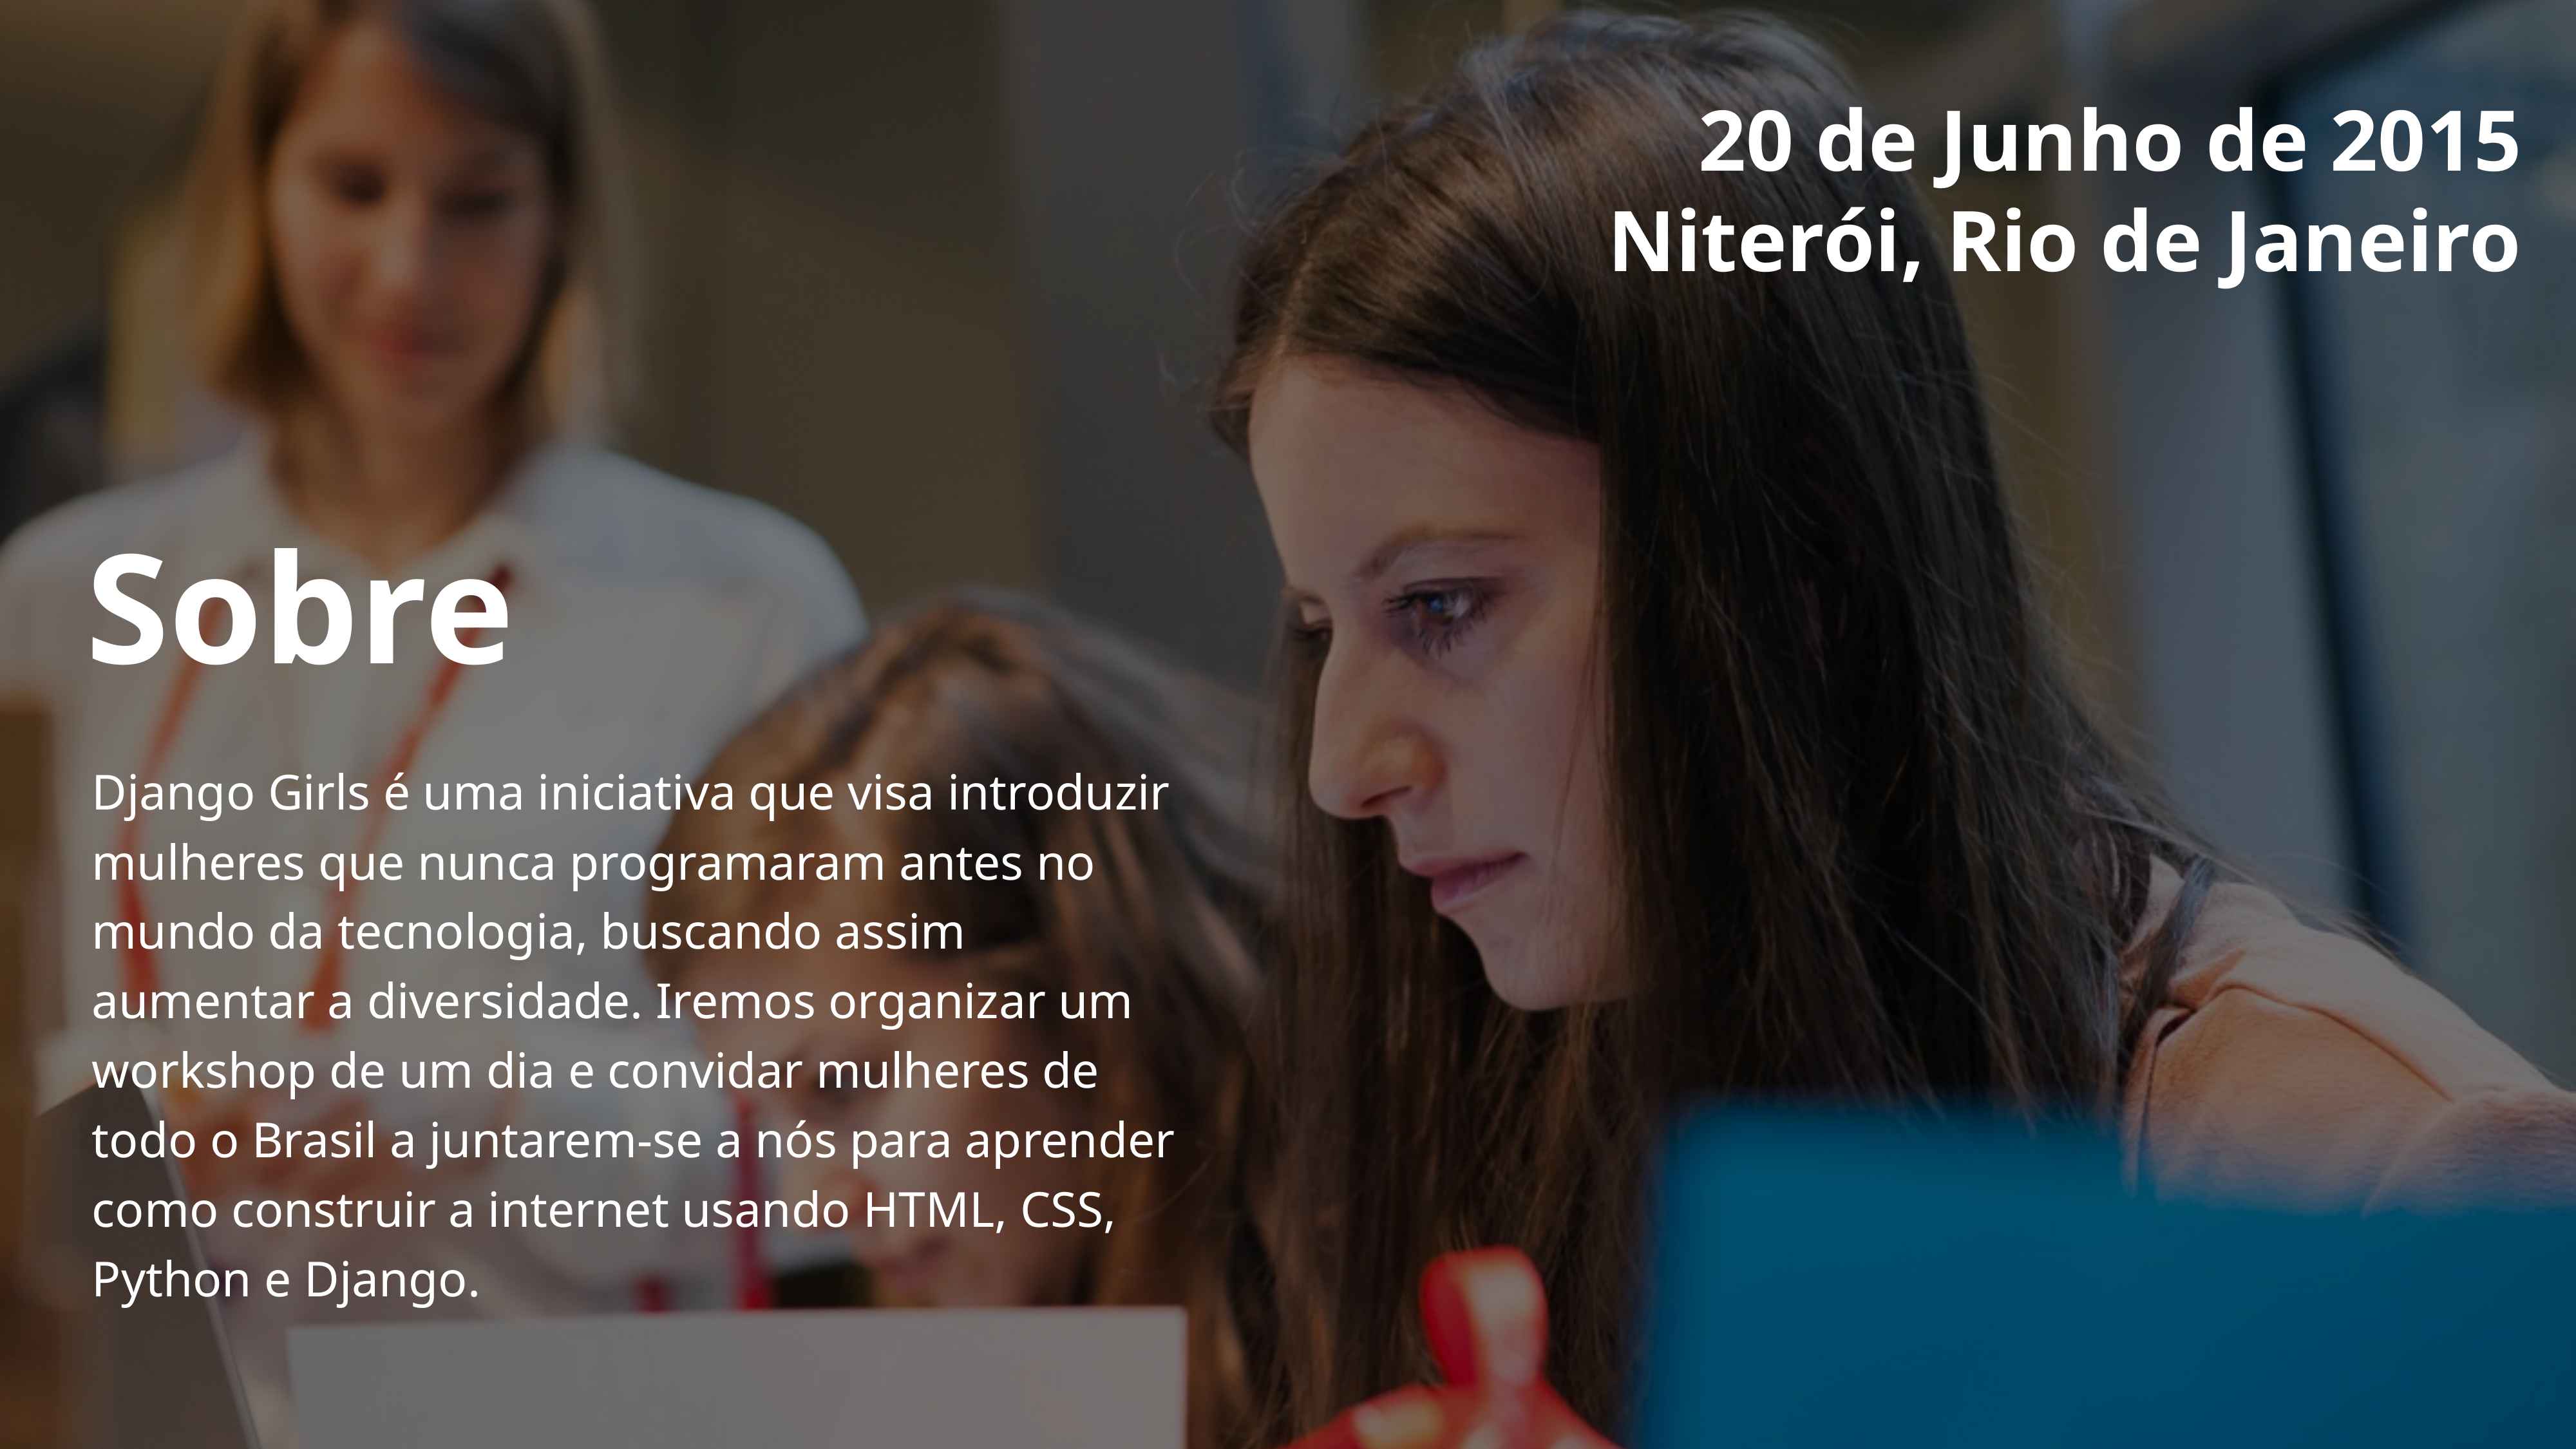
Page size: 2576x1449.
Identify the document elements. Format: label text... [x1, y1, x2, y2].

text_box [0, 0, 2576, 1449]
text_box Sobre [86, 482, 2305, 724]
text_box 20 de Junho de 2015 Niterói, Rio de Janeiro [303, 67, 2522, 309]
text_box Django Girls é uma iniciativa que visa introduzir mulheres que nunca programaram antes no mundo da tecnologia, buscando assim aumentar a diversidade. Iremos organizar um workshop de um dia e convidar mulheres de todo o Brasil a juntarem-se a nós para aprender como construir a internet usando HTML, CSS, Python e Django. [86, 750, 1204, 1306]
